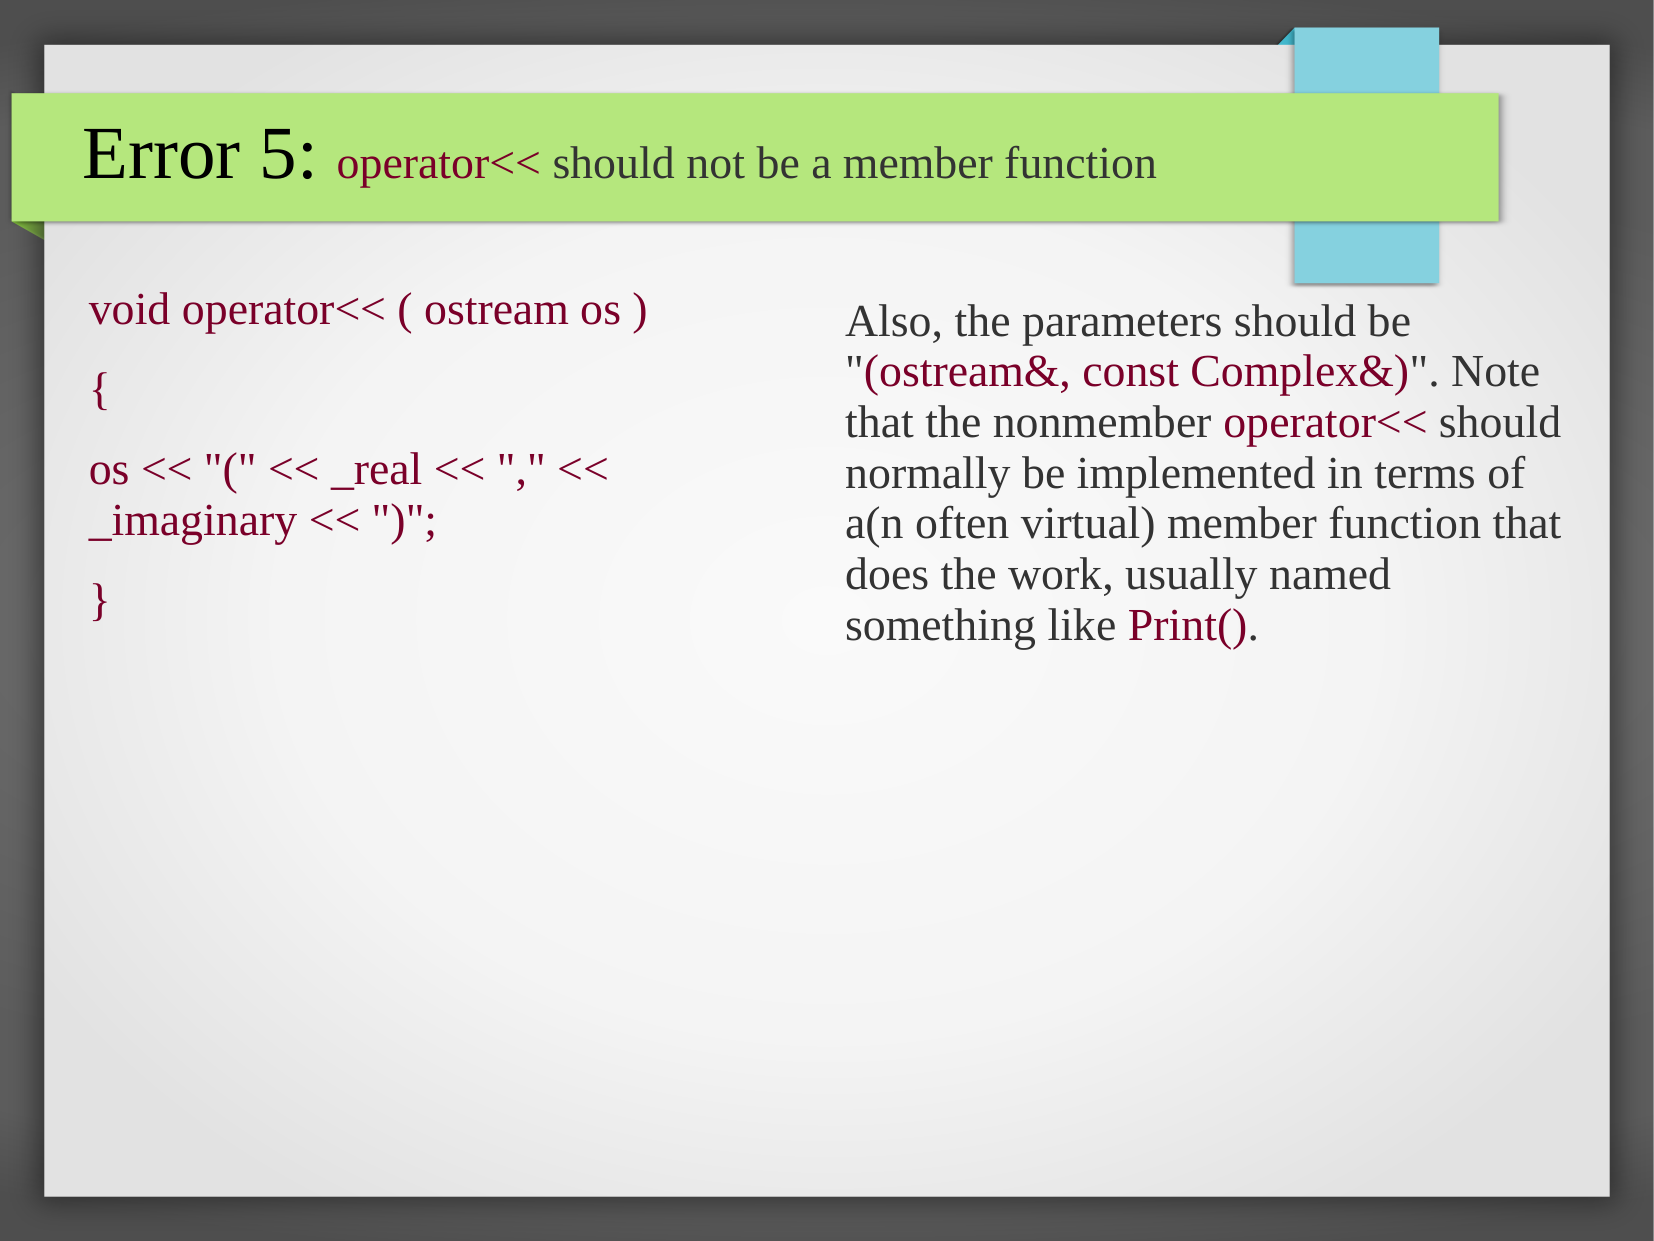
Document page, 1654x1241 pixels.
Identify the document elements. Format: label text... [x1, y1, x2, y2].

list void operator<< ( ostream os ) { os << "(" << _real << "," << _imaginary << ")"; } [88, 283, 815, 1003]
list Also, the parameters should be "(ostream&, const Complex&)". Note that the nonmember operator<< should normally be implemented in terms of a(n often virtual) member function that does the work, usually named something like Print(). [845, 295, 1572, 1015]
picture [0, 0, 1654, 1241]
title Error 5: operator<< should not be a member function [82, 94, 1264, 213]
